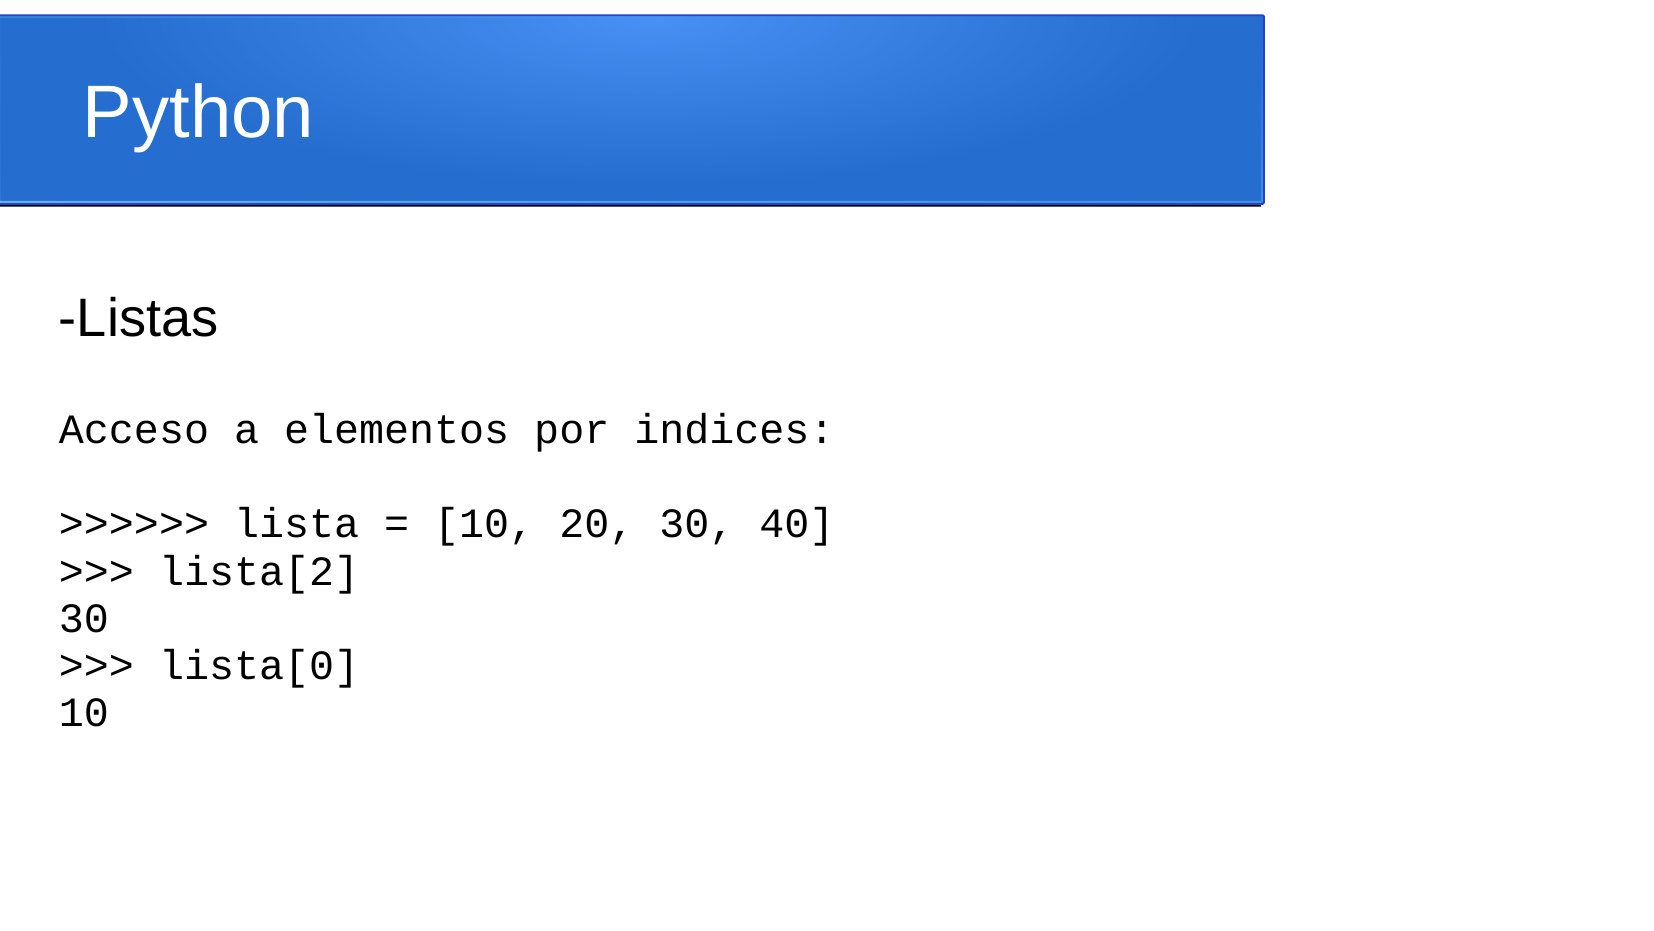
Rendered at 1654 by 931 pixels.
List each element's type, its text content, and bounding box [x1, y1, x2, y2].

subtitle -Listas Acceso a elementos por indices: >>>>>> lista = [10, 20, 30, 40] >>> lista[2] 30 >>> lista[0] 10 [59, 295, 1548, 835]
title Python [82, 35, 1235, 189]
